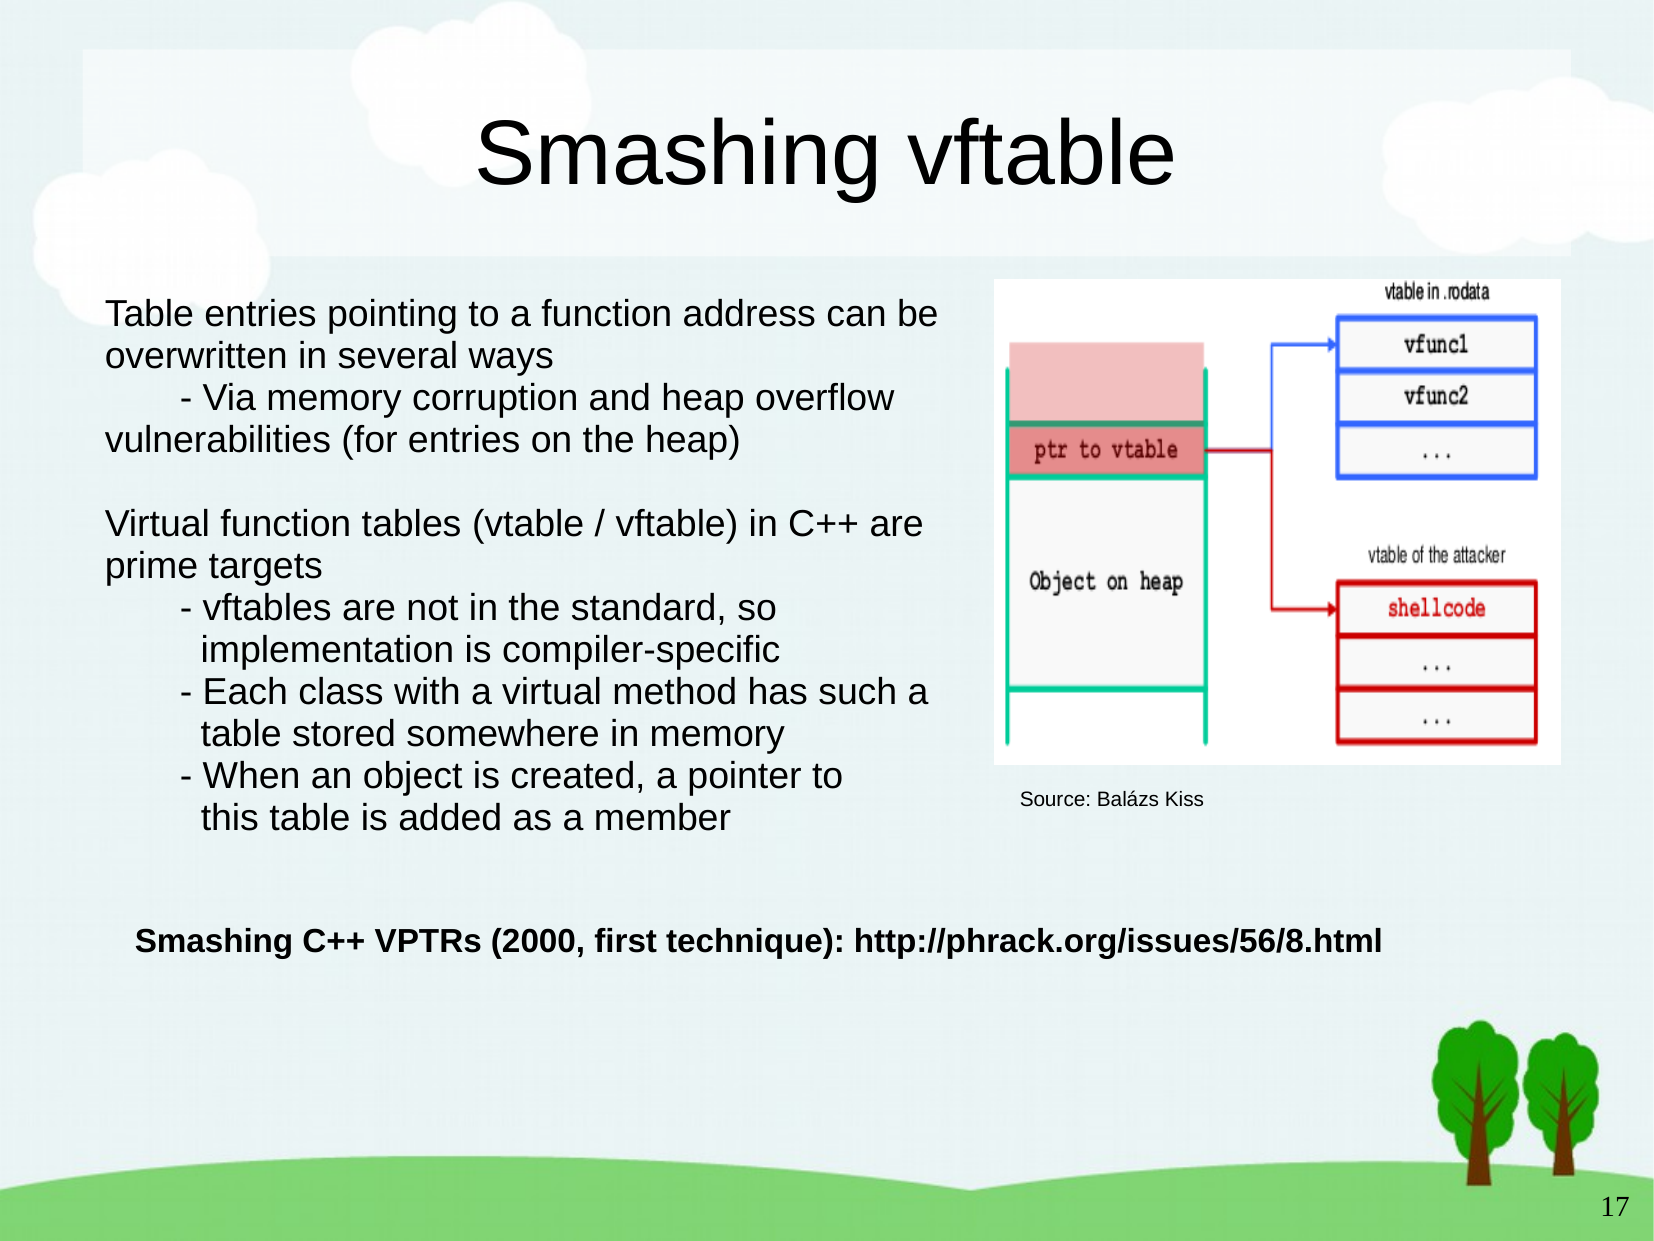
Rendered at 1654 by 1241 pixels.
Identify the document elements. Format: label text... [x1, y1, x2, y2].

text_box Table entries pointing to a function address can be overwritten in several ways - Via memory corruption and heap overflow vulnerabilities (for entries on the heap) Virtual function tables (vtable / vftable) in C++ are prime targets - vftables are not in the standard, so implementation is compiler-specific - Each class with a virtual method has such a table stored somewhere in memory - When an object is created, a pointer to this table is added as a member [90, 285, 976, 930]
title Smashing vftable [82, 49, 1571, 257]
text_box Smashing C++ VPTRs (2000, first technique): http://phrack.org/issues/56/8.html [120, 915, 1516, 967]
text_box Source: Balázs Kiss [1005, 780, 1561, 819]
picture [0, 0, 1654, 1241]
